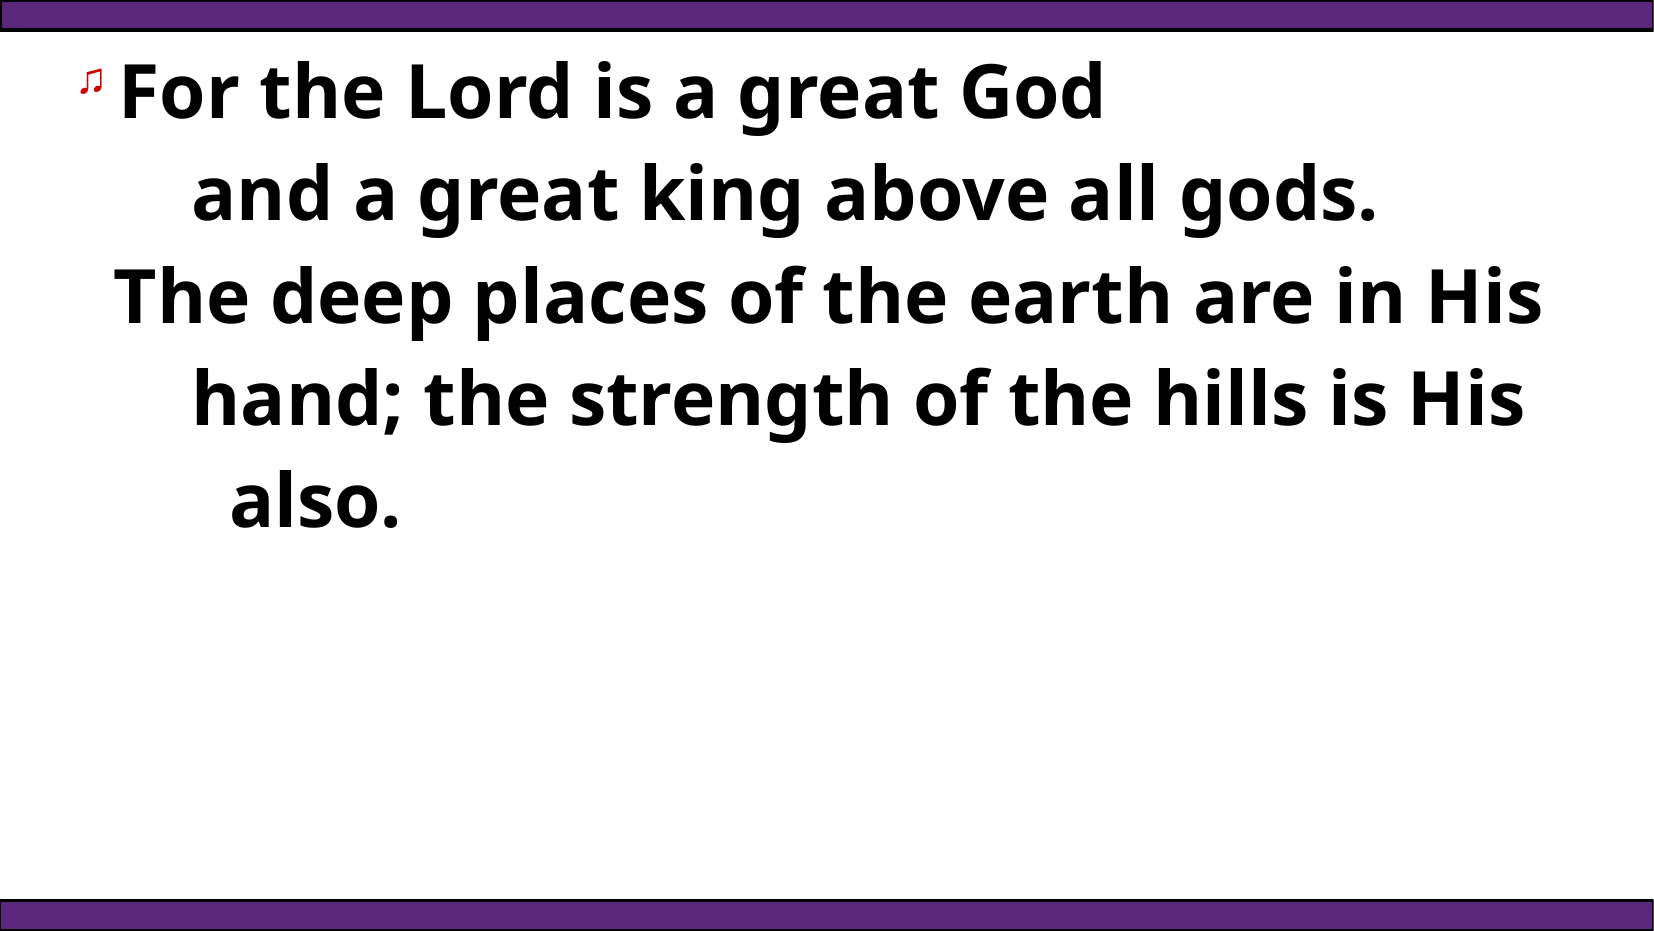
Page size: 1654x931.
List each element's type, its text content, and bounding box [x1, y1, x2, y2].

text_box [0, 0, 1654, 31]
picture [0, 31, 1654, 900]
text_box ♫ For the Lord is a great God and a great king above all gods. The deep places of the earth are in His hand; the strength of the hills is His also. [60, 30, 1591, 545]
text_box [0, 900, 1654, 931]
